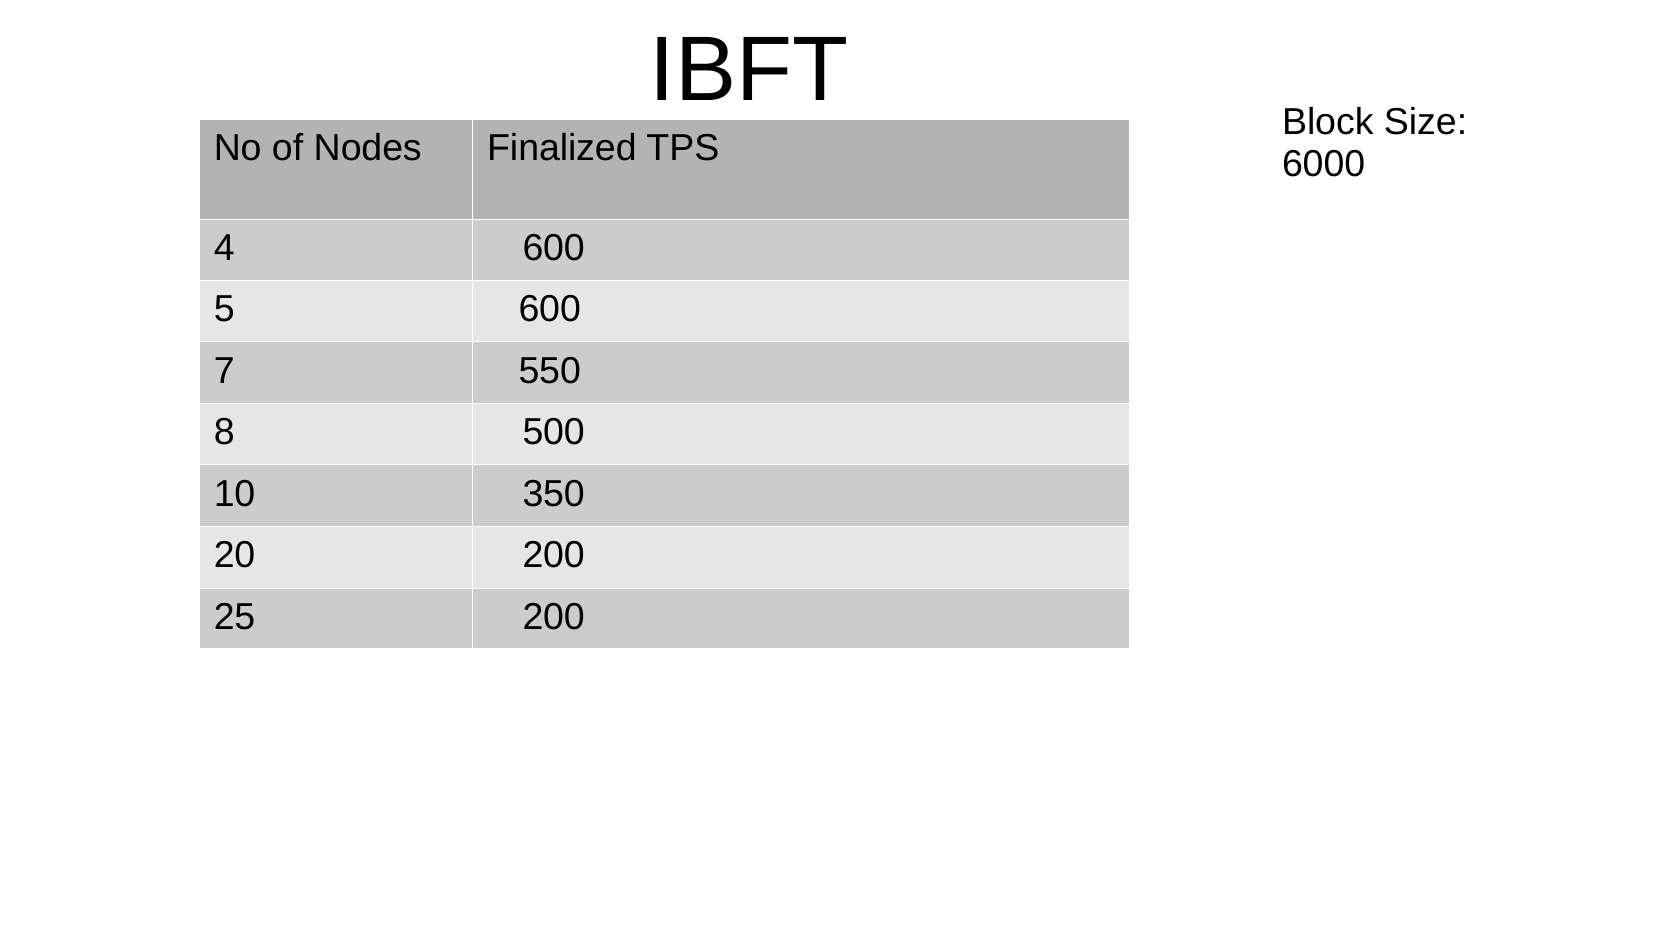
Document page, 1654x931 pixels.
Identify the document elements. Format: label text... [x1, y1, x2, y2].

table_cell 20 [200, 527, 472, 588]
table_cell 200 [473, 527, 1129, 588]
table_cell 500 [473, 404, 1129, 464]
table_cell 4 [200, 220, 472, 280]
table_cell 600 [473, 281, 1129, 341]
table_cell 7 [200, 342, 472, 403]
table_cell 350 [473, 465, 1129, 526]
table_cell 8 [200, 404, 472, 464]
table_header No of Nodes [200, 120, 472, 219]
table_cell 5 [200, 281, 472, 341]
table_header Finalized TPS [473, 120, 1129, 219]
table_cell 25 [200, 589, 472, 648]
table_cell 600 [473, 220, 1129, 280]
table_cell 200 [473, 589, 1129, 648]
title IBFT [255, 17, 1268, 121]
table_cell 550 [473, 342, 1129, 403]
text_box Block Size: 6000 [1267, 93, 1566, 234]
table_cell 10 [200, 465, 472, 526]
